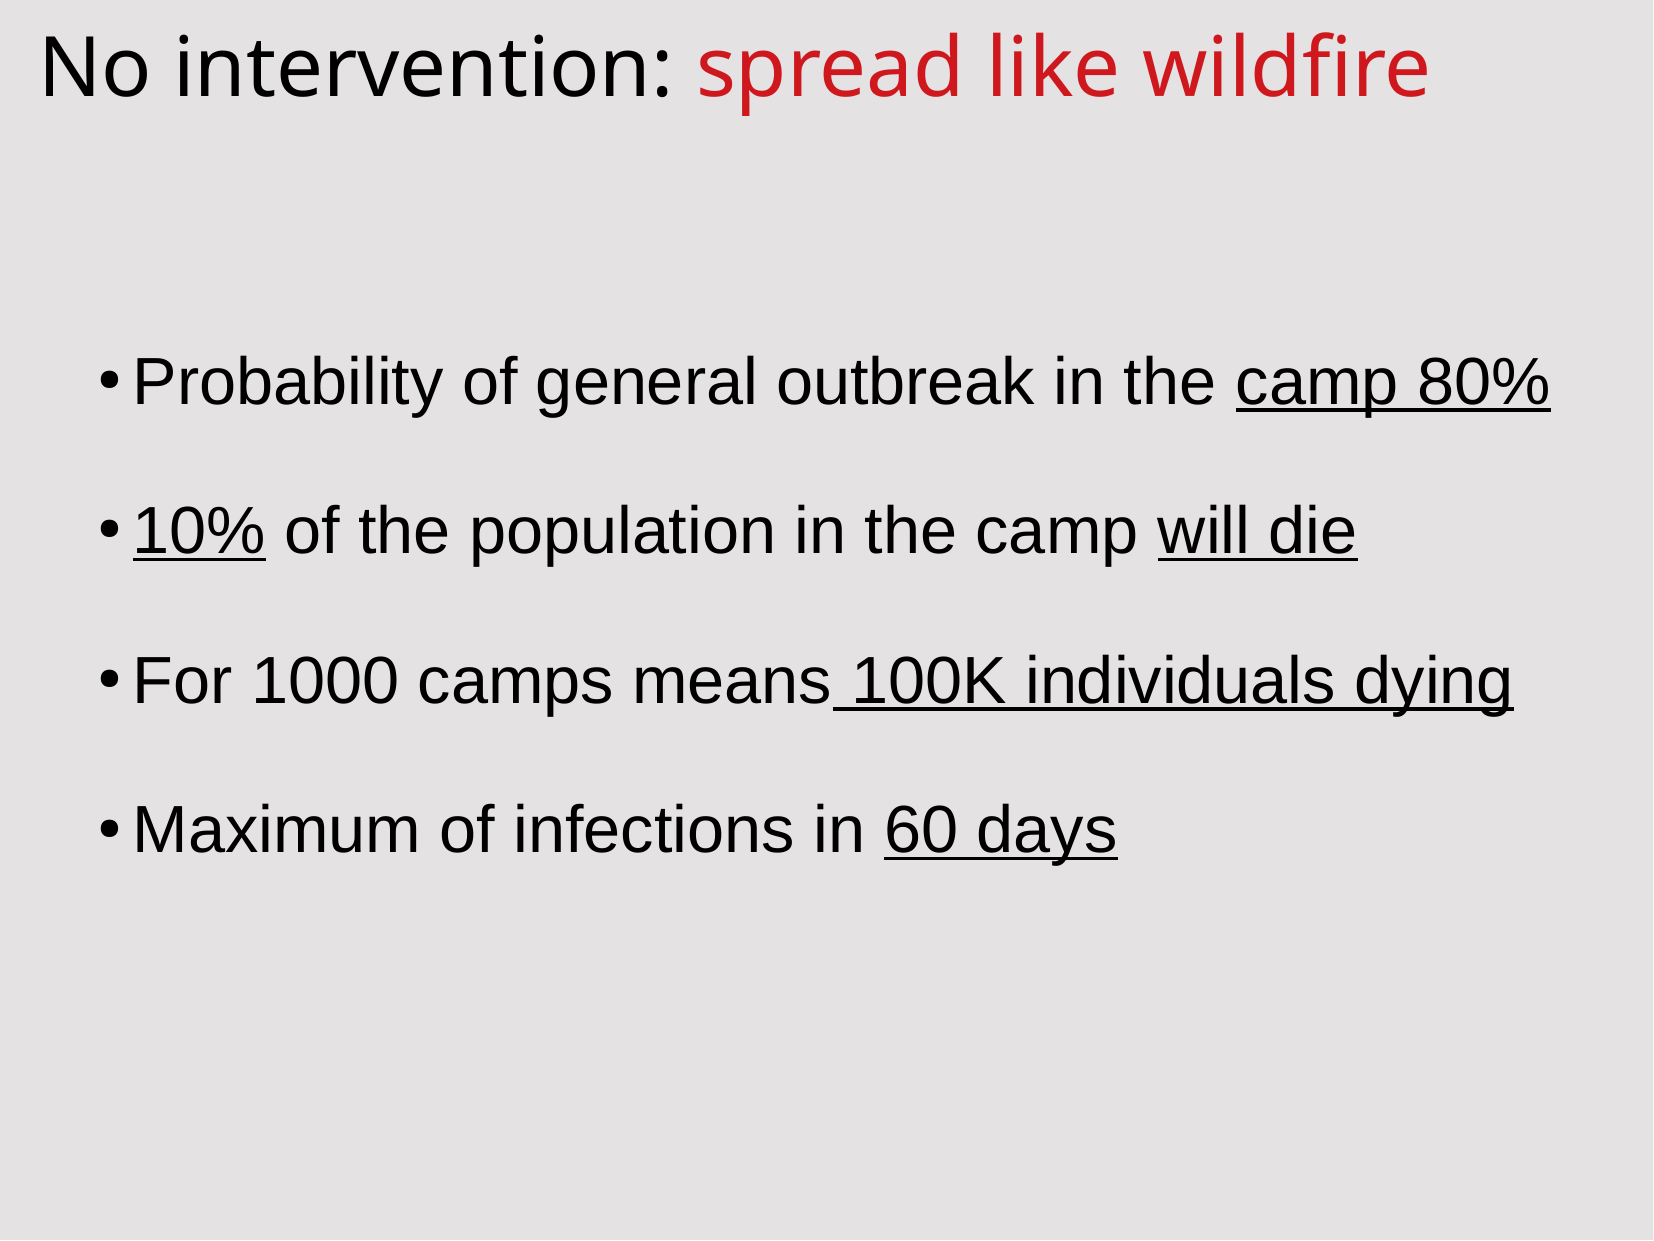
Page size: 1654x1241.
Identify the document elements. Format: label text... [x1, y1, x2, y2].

text_box Probability of general outbreak in the camp 80% 10% of the population in the camp will die For 1000 camps means 100K individuals dying Maximum of infections in 60 days [82, 336, 1654, 1160]
text_box No intervention: spread like wildfire [23, 0, 1654, 229]
